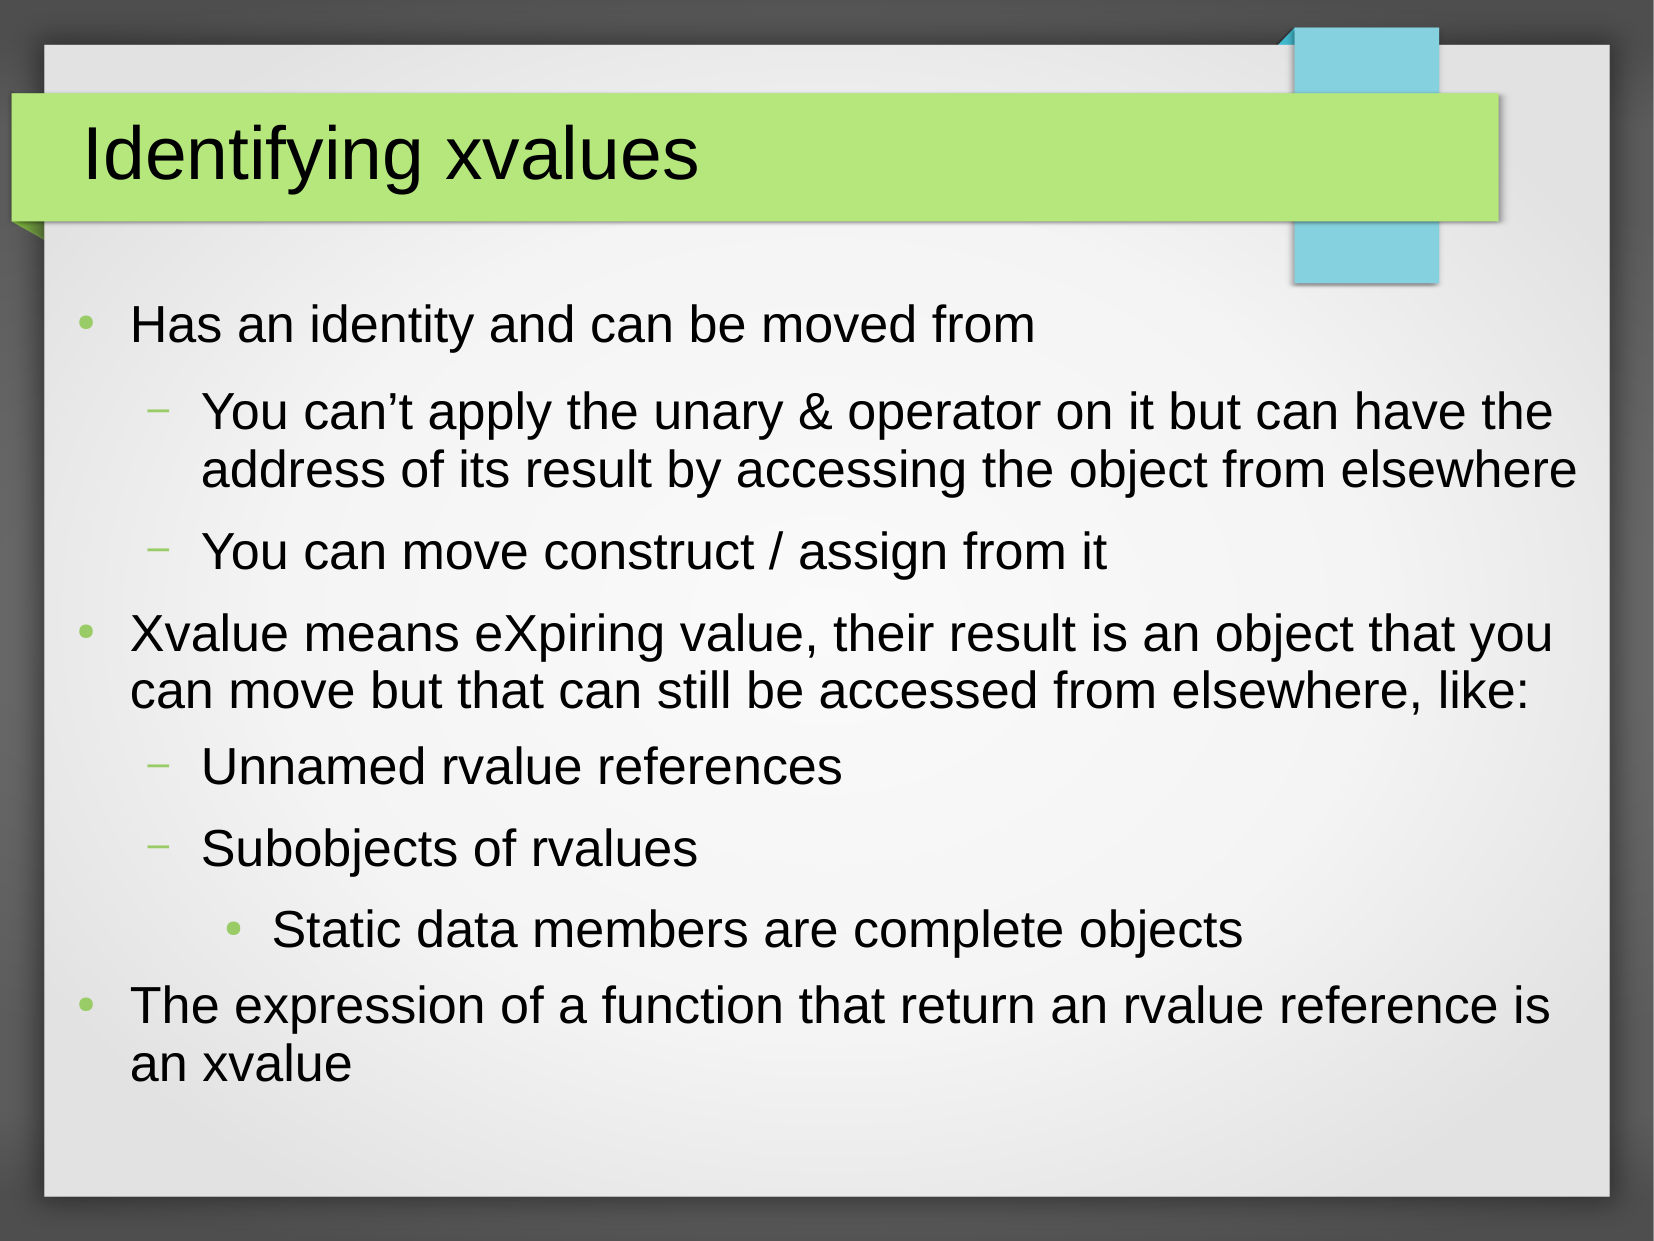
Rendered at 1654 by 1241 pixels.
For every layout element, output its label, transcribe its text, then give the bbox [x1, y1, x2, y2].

title Identifying xvalues [82, 94, 1264, 213]
list Has an identity and can be moved from You can’t apply the unary & operator on it but can have the address of its result by accessing the object from elsewhere You can move construct / assign from it Xvalue means eXpiring value, their result is an object that you can move but that can still be accessed from elsewhere, like: Unnamed rvalue references Subobjects of rvalues Static data members are complete objects The expression of a function that return an rvalue reference is an xvalue [59, 295, 1595, 1111]
picture [0, 0, 1654, 1241]
